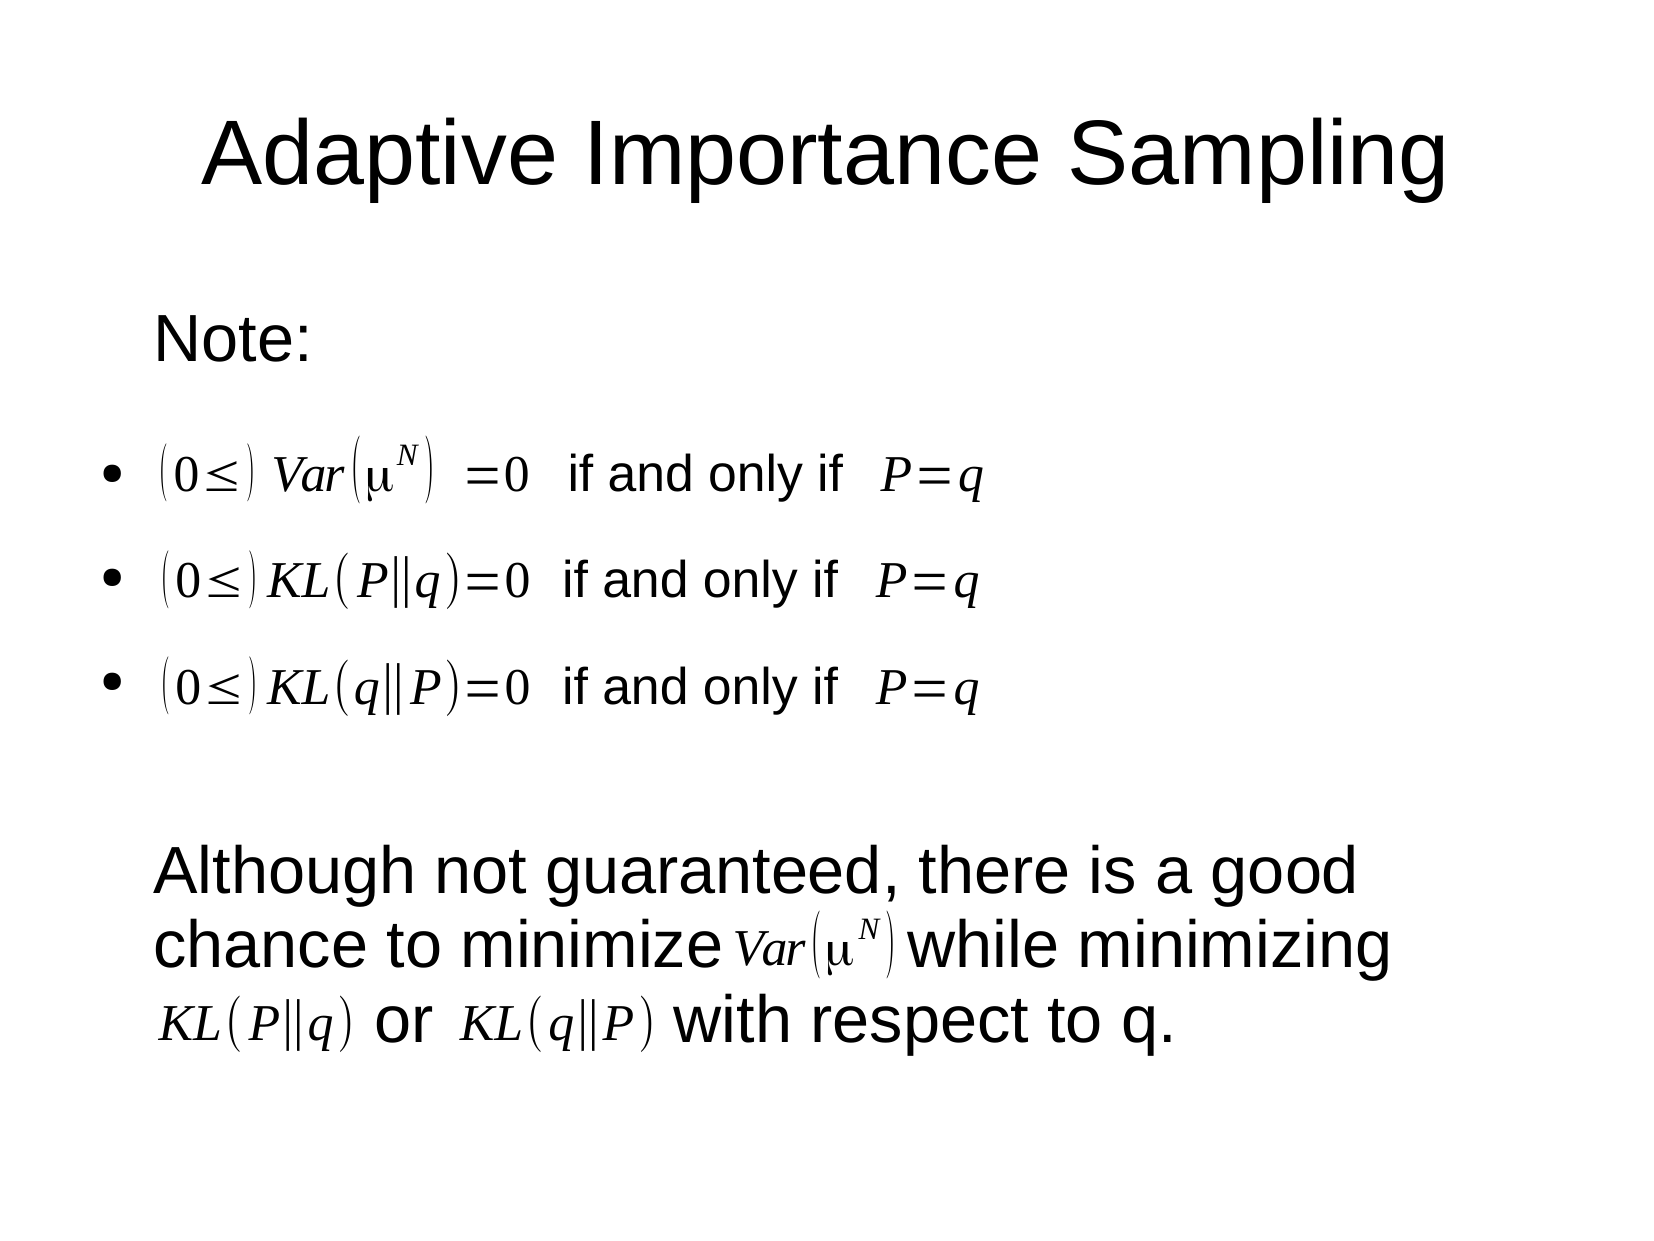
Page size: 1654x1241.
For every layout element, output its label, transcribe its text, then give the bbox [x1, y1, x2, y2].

chart [726, 908, 902, 983]
list Note: [82, 301, 1571, 455]
chart [450, 992, 662, 1055]
list Although not guaranteed, there is a good chance to minimize while minimizing or with respect to q. [82, 832, 1571, 1241]
title Adaptive Importance Sampling [82, 49, 1571, 257]
chart [153, 455, 991, 508]
chart [149, 992, 361, 1055]
list [82, 455, 1571, 832]
chart [155, 548, 987, 613]
chart [155, 654, 987, 719]
